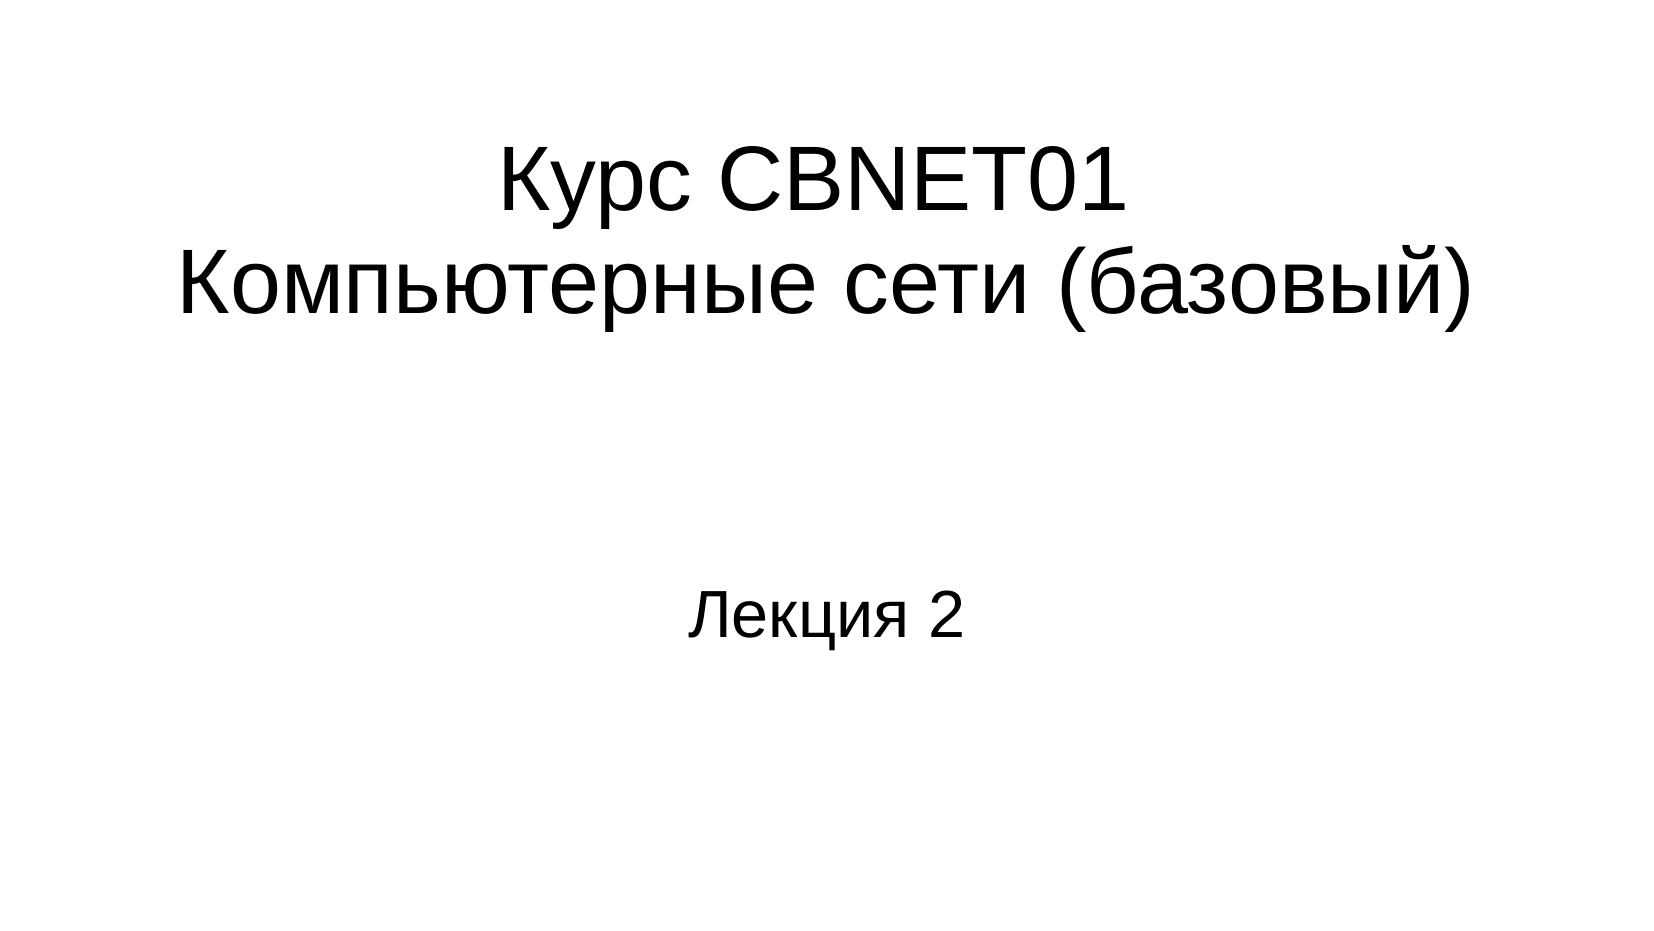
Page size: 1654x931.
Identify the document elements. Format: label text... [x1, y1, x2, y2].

text_box Лекция 2 [82, 472, 1571, 758]
title Курс CBNET01 Компьютерные сети (базовый) [82, 127, 1571, 333]
